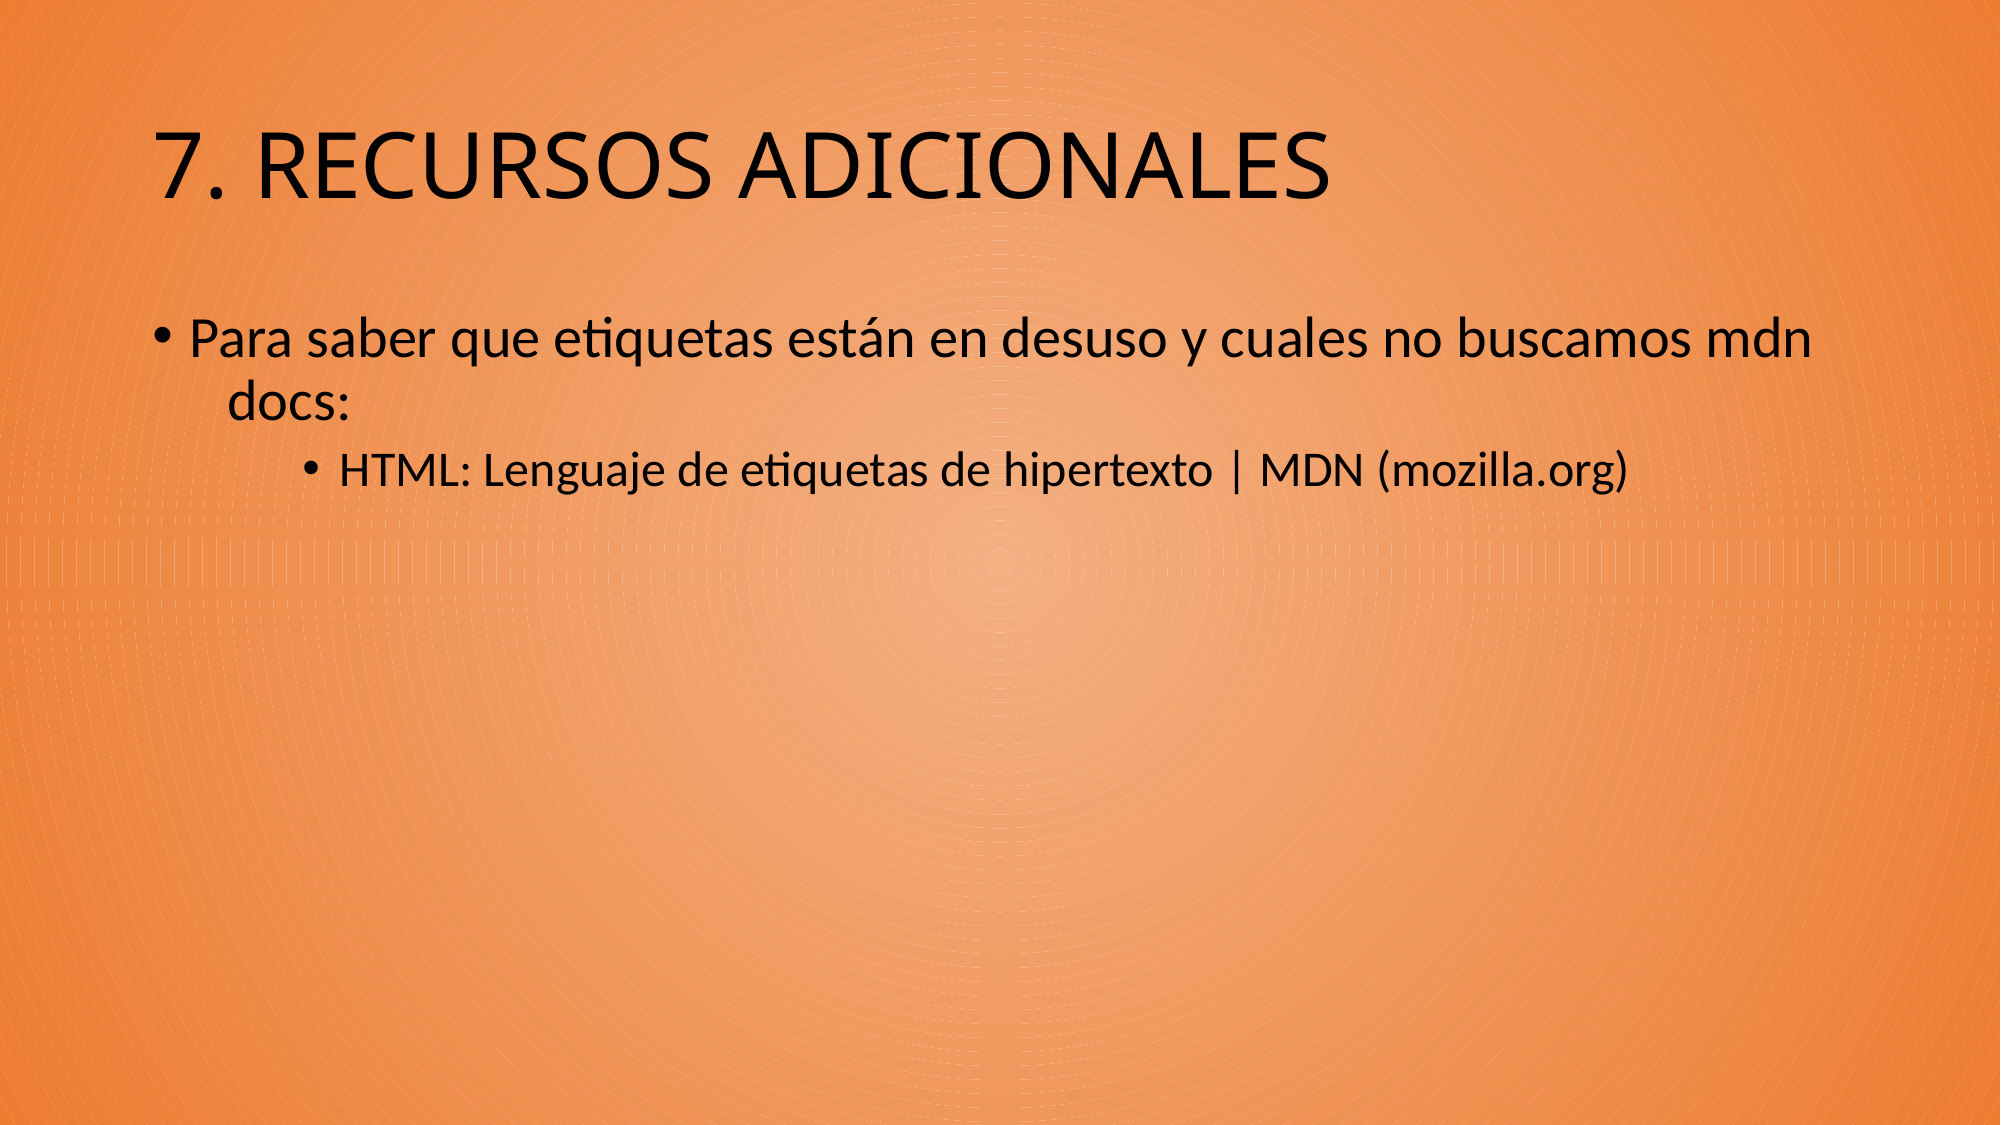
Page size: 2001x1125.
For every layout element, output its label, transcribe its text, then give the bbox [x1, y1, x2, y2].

list Para saber que etiquetas están en desuso y cuales no buscamos mdn docs: HTML: Lenguaje de etiquetas de hipertexto | MDN (mozilla.org) [137, 299, 1863, 1014]
title 7. RECURSOS ADICIONALES [137, 59, 1863, 278]
